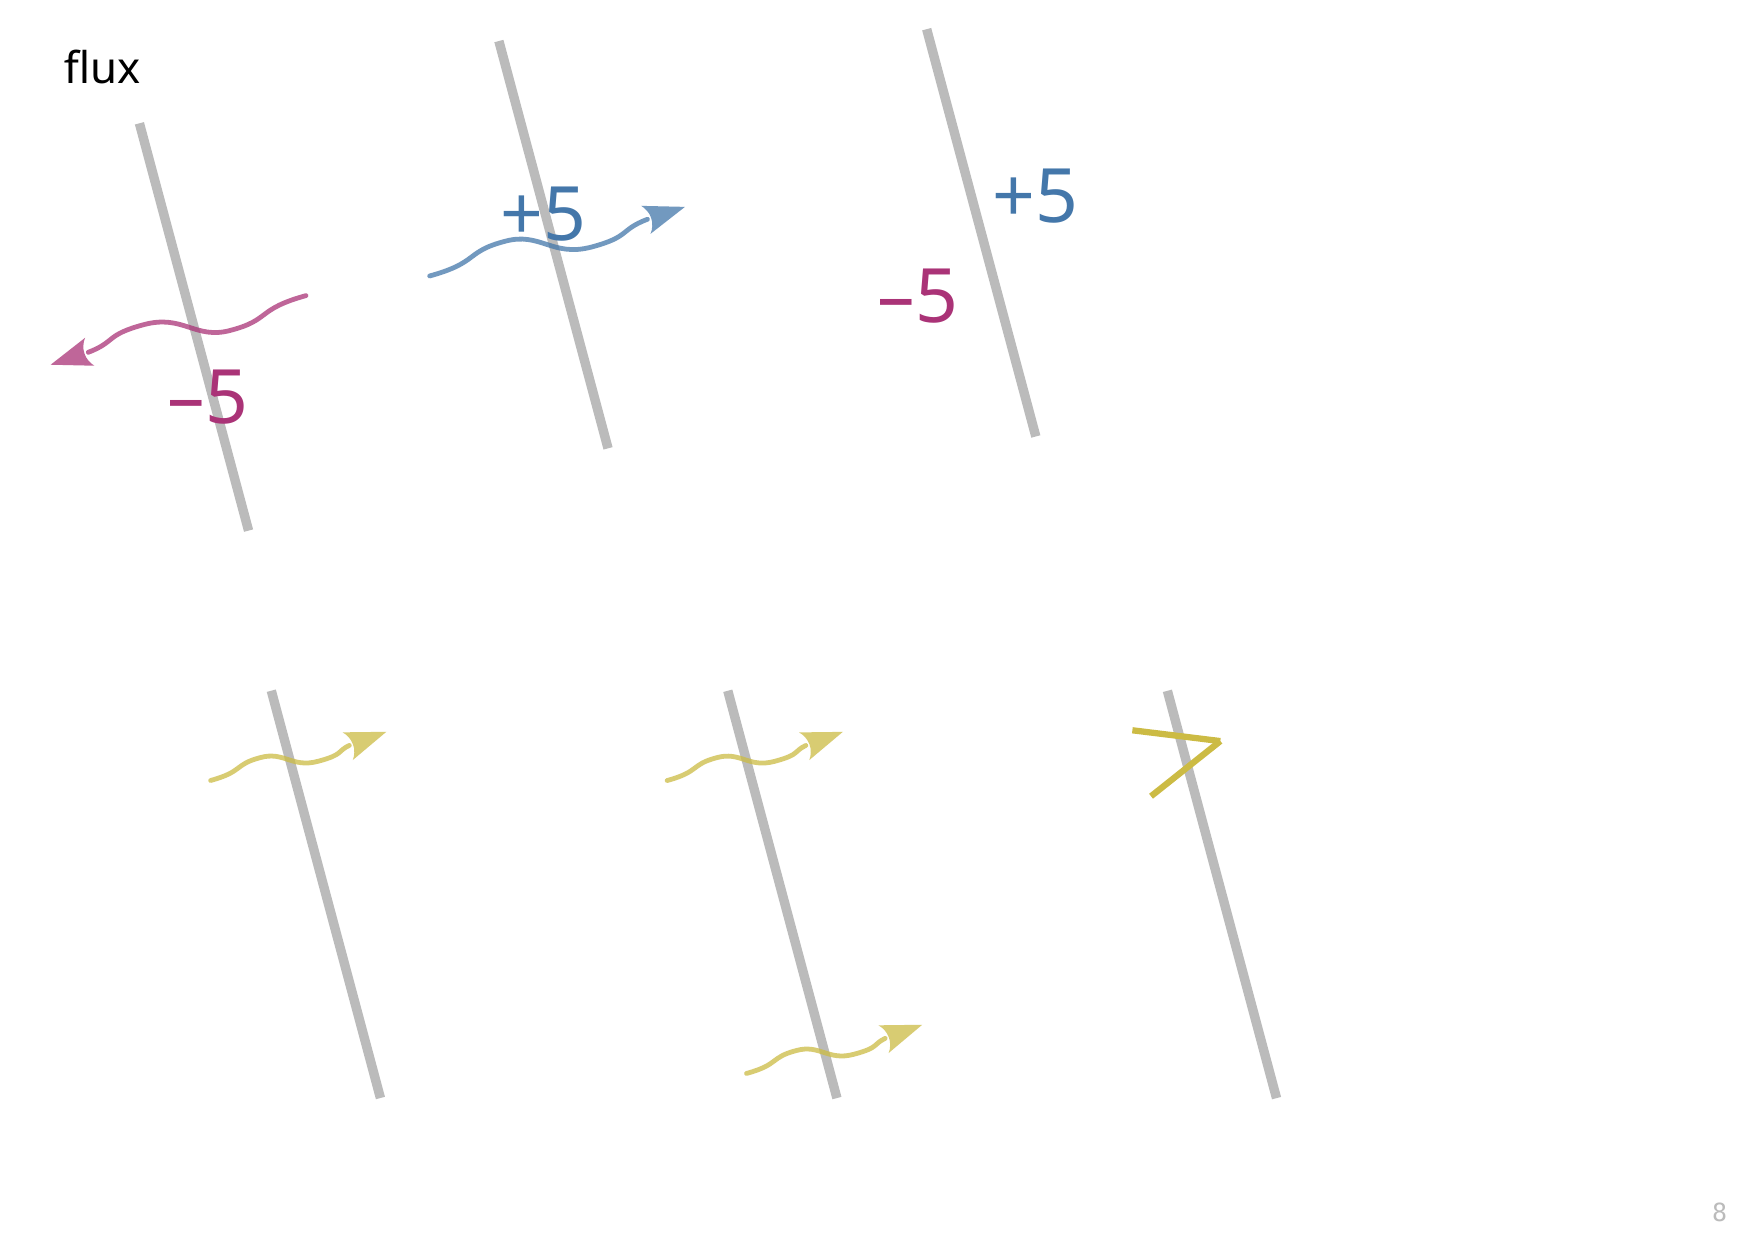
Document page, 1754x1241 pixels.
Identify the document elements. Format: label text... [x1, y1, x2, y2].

text_box flux [49, 29, 155, 89]
text_box +5 [485, 152, 598, 243]
text_box +5 [978, 134, 1091, 225]
text_box –5 [152, 335, 258, 426]
text_box –5 [862, 234, 968, 325]
